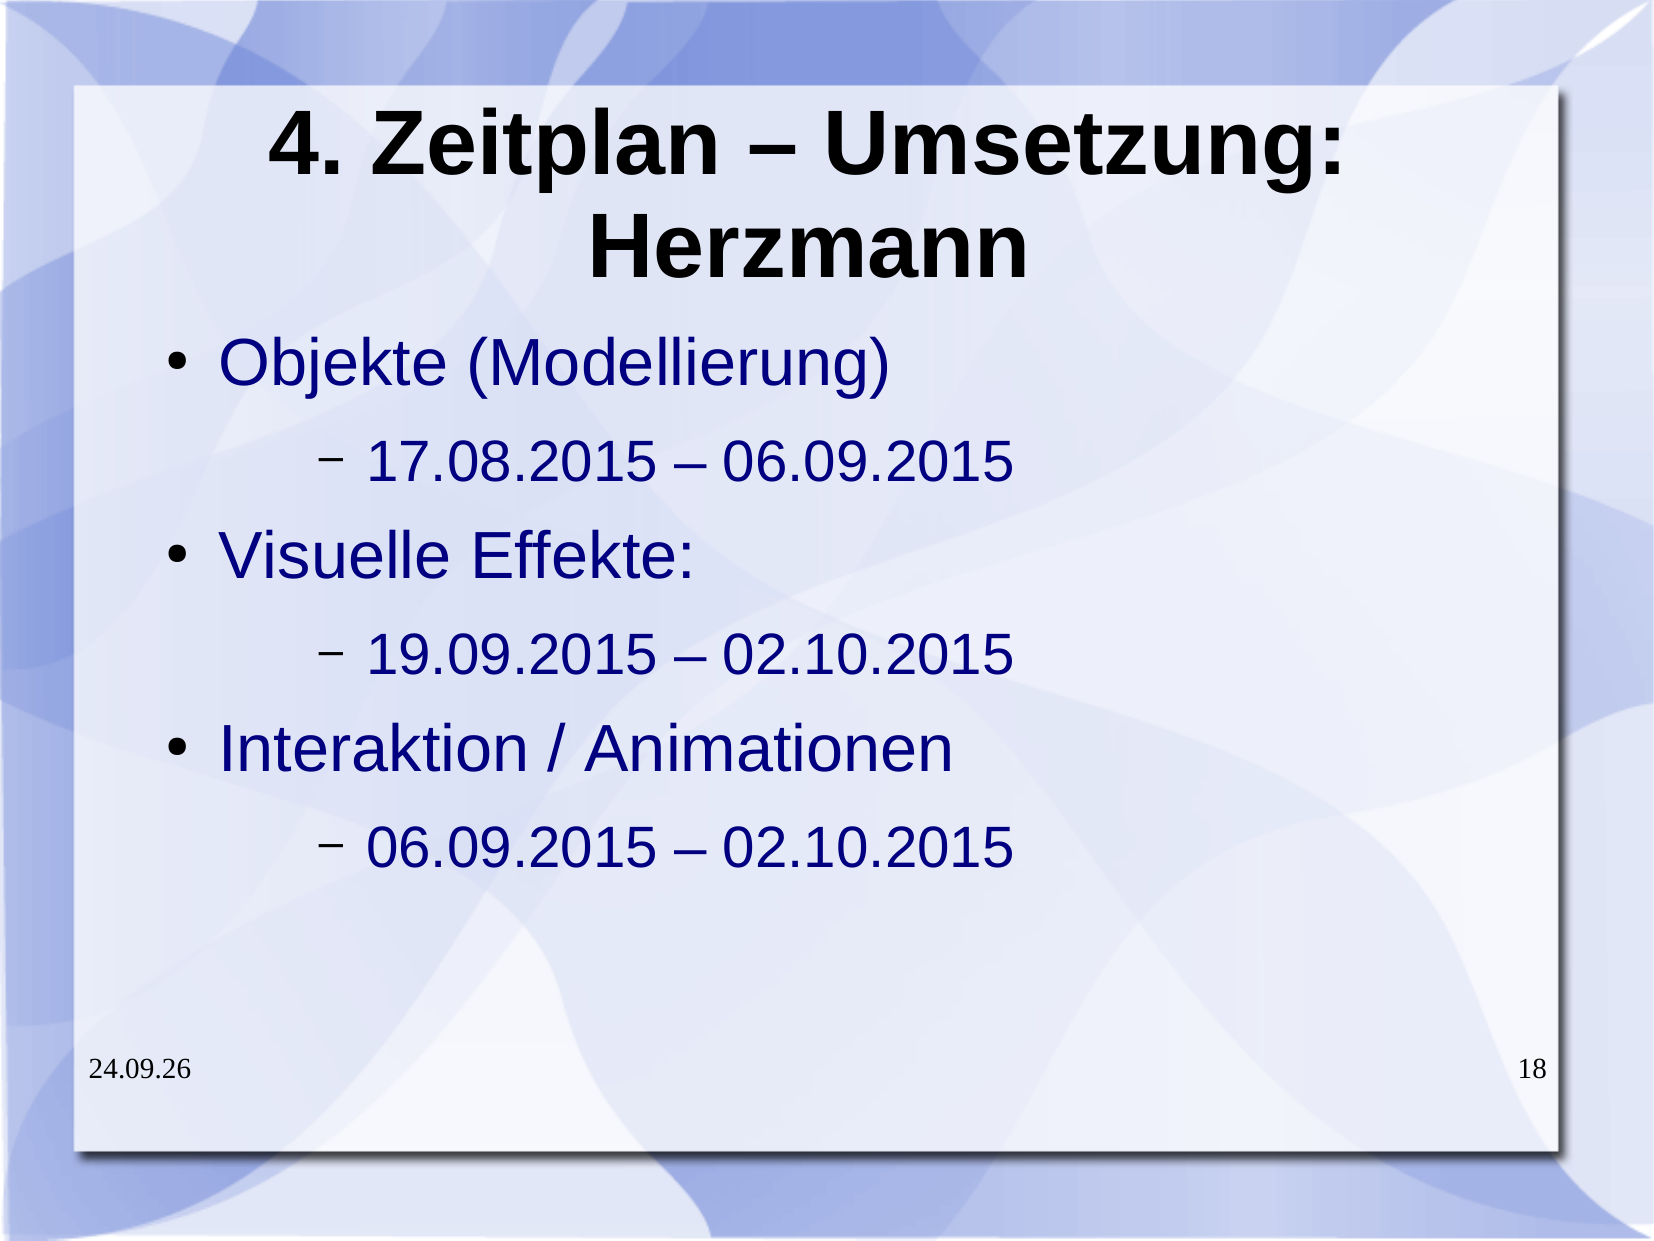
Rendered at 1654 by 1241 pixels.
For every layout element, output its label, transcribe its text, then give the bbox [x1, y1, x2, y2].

picture [0, 0, 1654, 1241]
list Objekte (Modellierung) 17.08.2015 – 06.09.2015 Visuelle Effekte: 19.09.2015 – 02.10.2015 Interaktion / Animationen 06.09.2015 – 02.10.2015 [129, 324, 1489, 975]
title 4. Zeitplan – Umsetzung: Herzmann [82, 90, 1536, 298]
